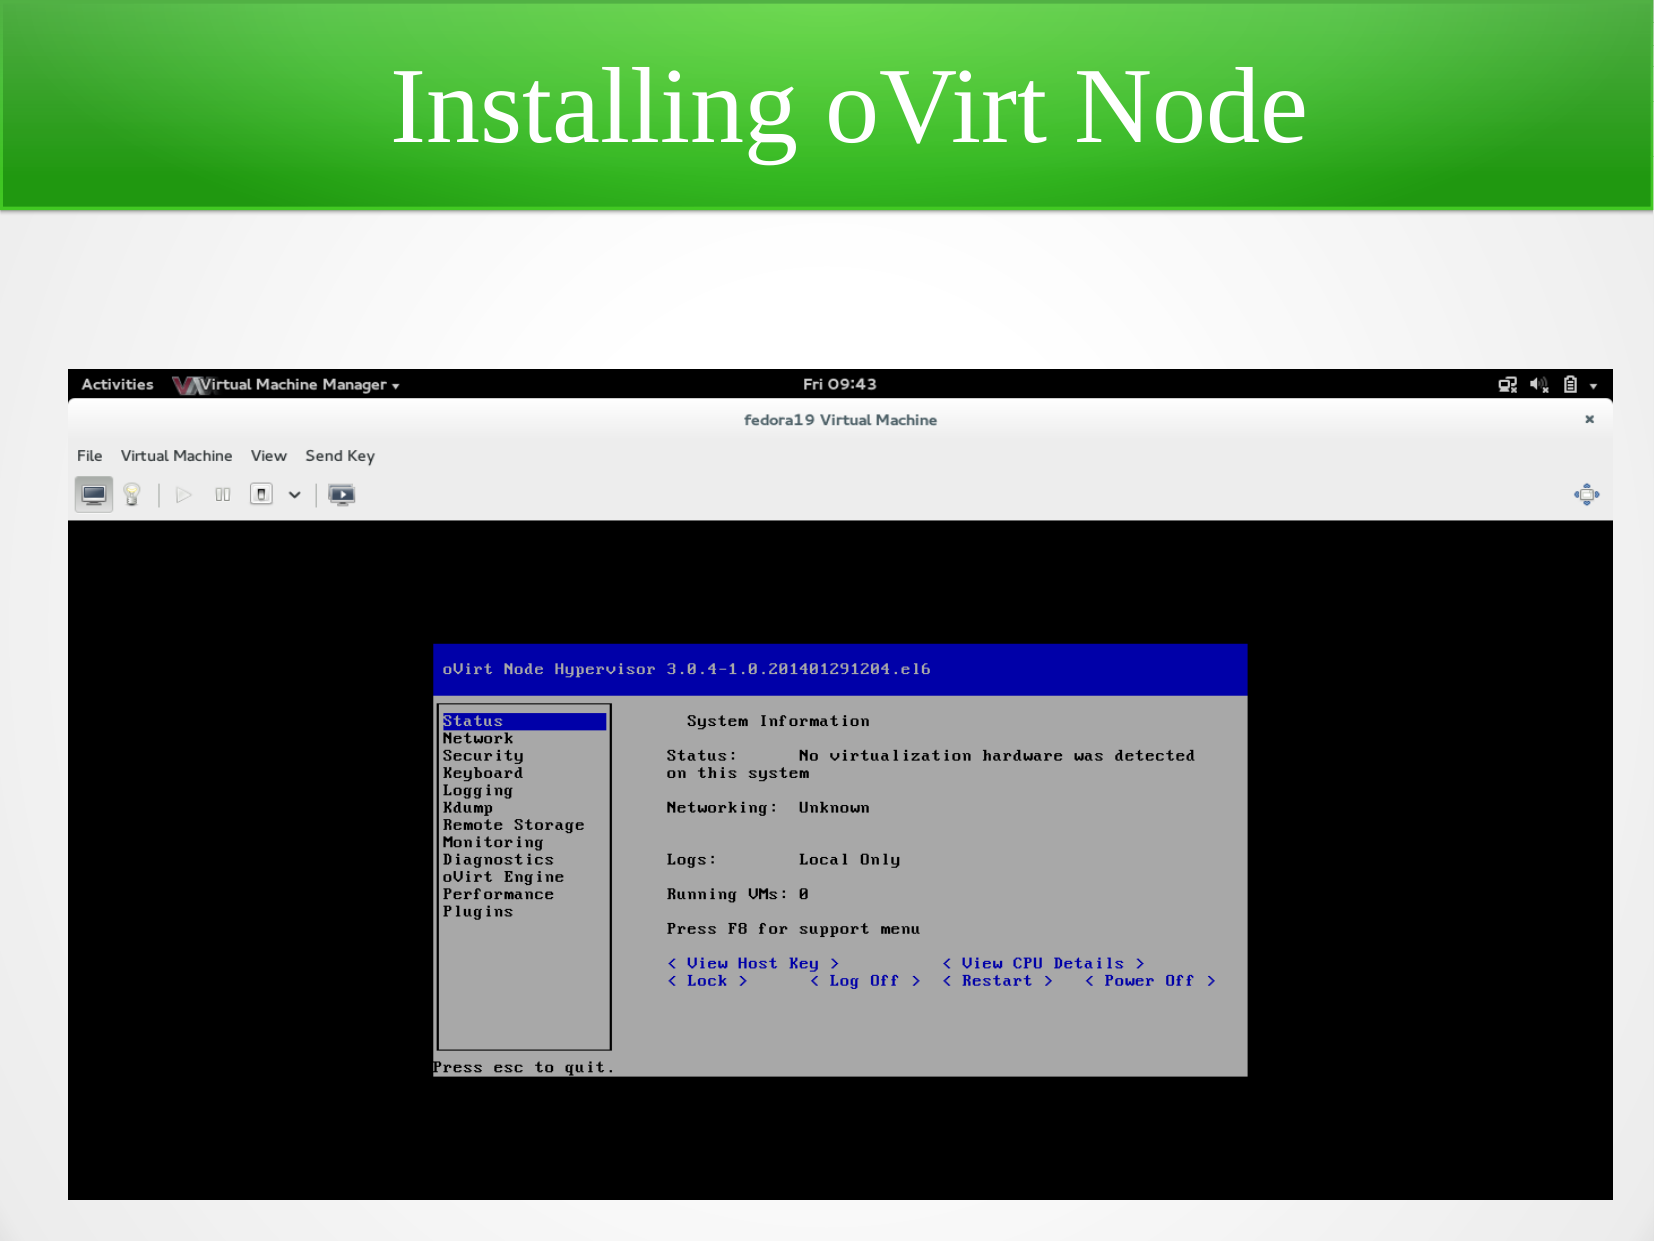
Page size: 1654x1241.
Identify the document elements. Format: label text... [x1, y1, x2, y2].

title Installing oVirt Node [86, 11, 1576, 200]
picture [68, 369, 1613, 1201]
